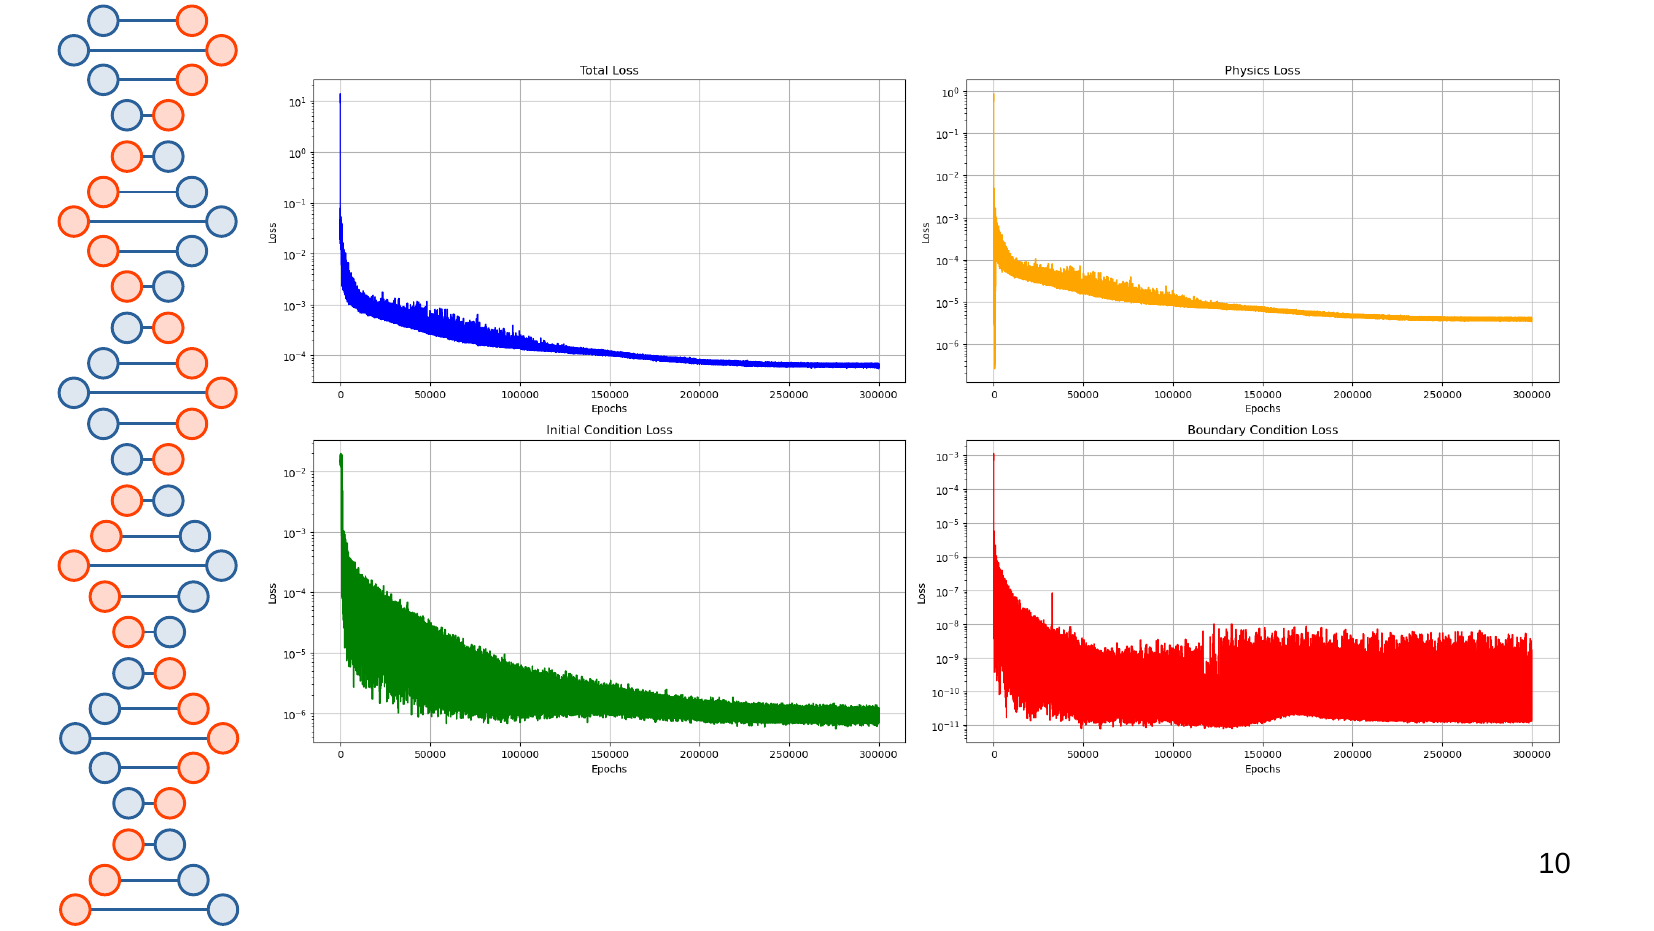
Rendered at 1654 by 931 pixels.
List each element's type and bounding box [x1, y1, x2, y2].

picture [260, 58, 1565, 781]
